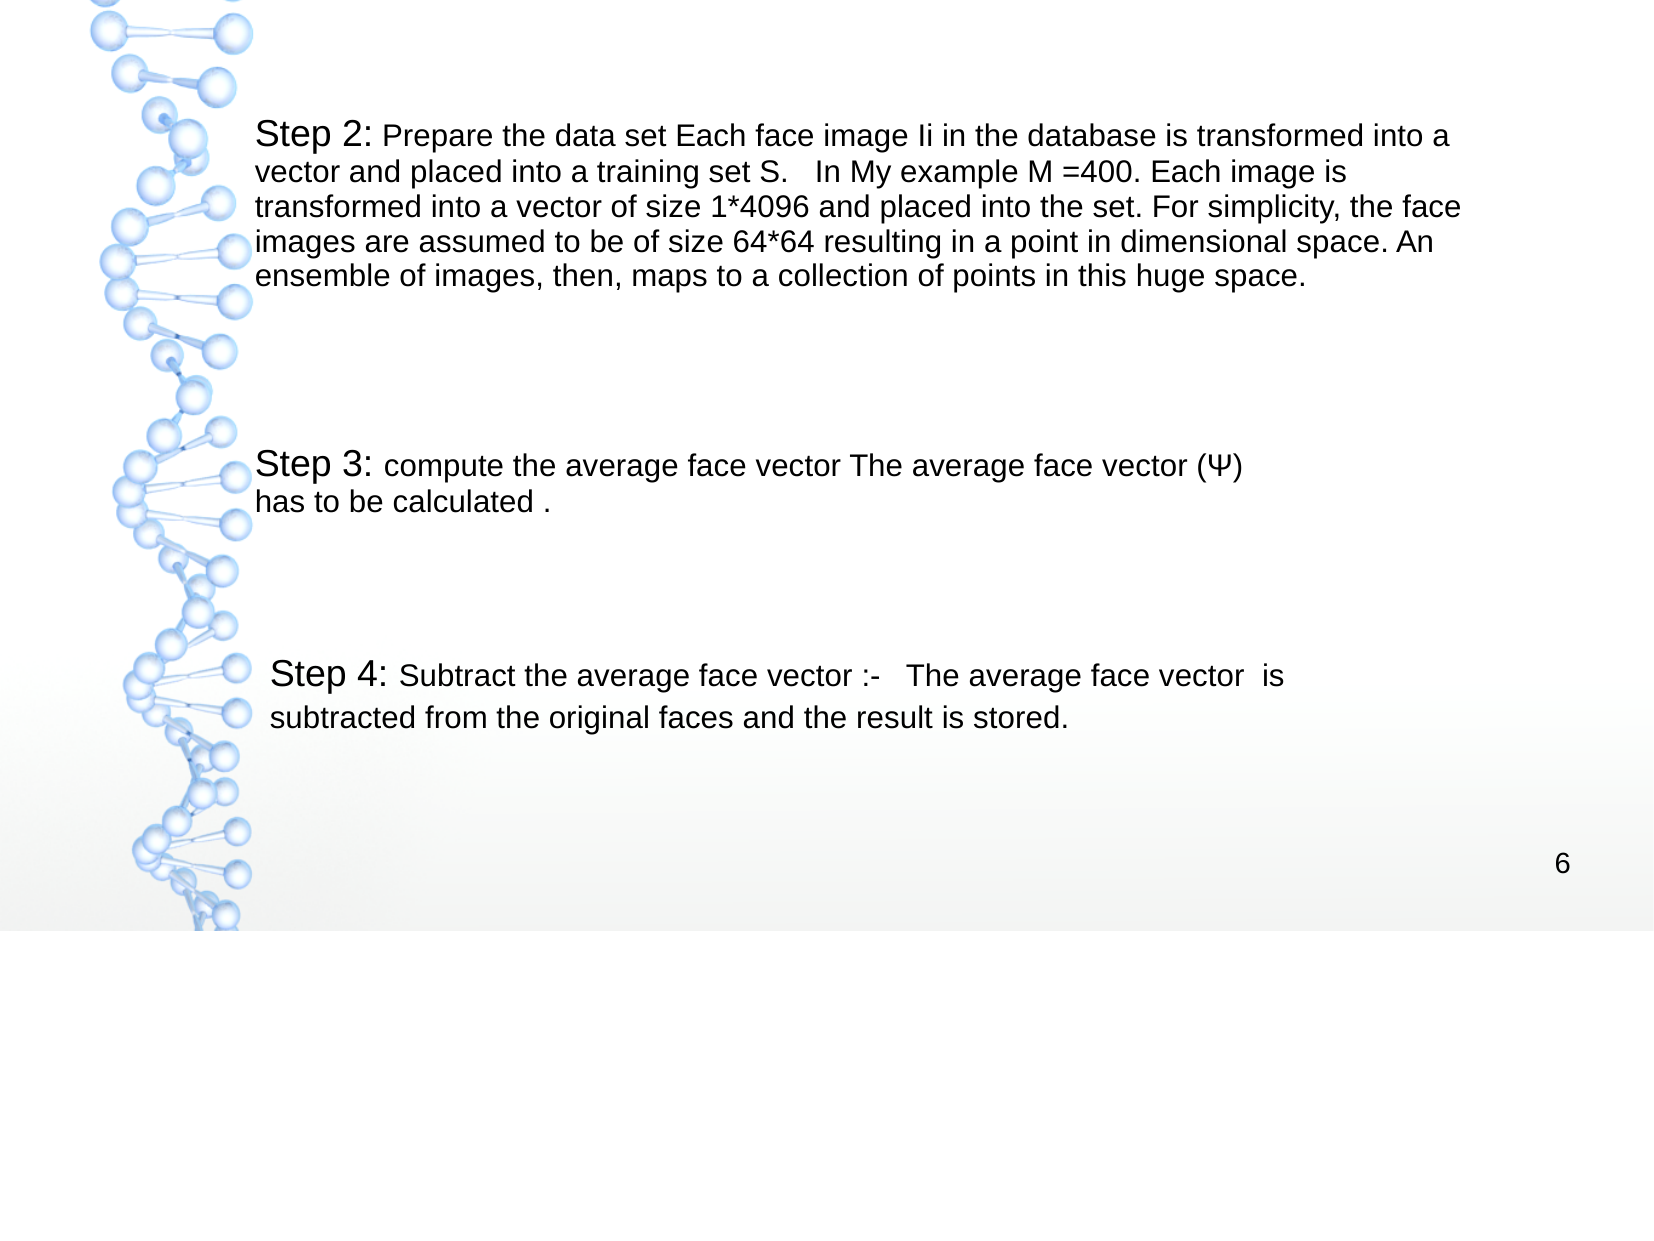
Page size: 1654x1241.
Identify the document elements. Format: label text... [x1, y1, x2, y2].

picture [0, 0, 1654, 931]
text_box Step 3: compute the average face vector The average face vector (Ψ) has to be calculated . [240, 435, 1276, 690]
text_box Step 2: Prepare the data set Each face image Ii in the database is transformed into a vector and placed into a training set S. In My example M =400. Each image is transformed into a vector of size 1*4096 and placed into the set. For simplicity, the face images are assumed to be of size 64*64 resulting in a point in dimensional space. An ensemble of images, then, maps to a collection of points in this huge space. [240, 105, 1501, 511]
text_box Step 4: Subtract the average face vector :- The average face vector is subtracted from the original faces and the result is stored. [255, 645, 1396, 786]
